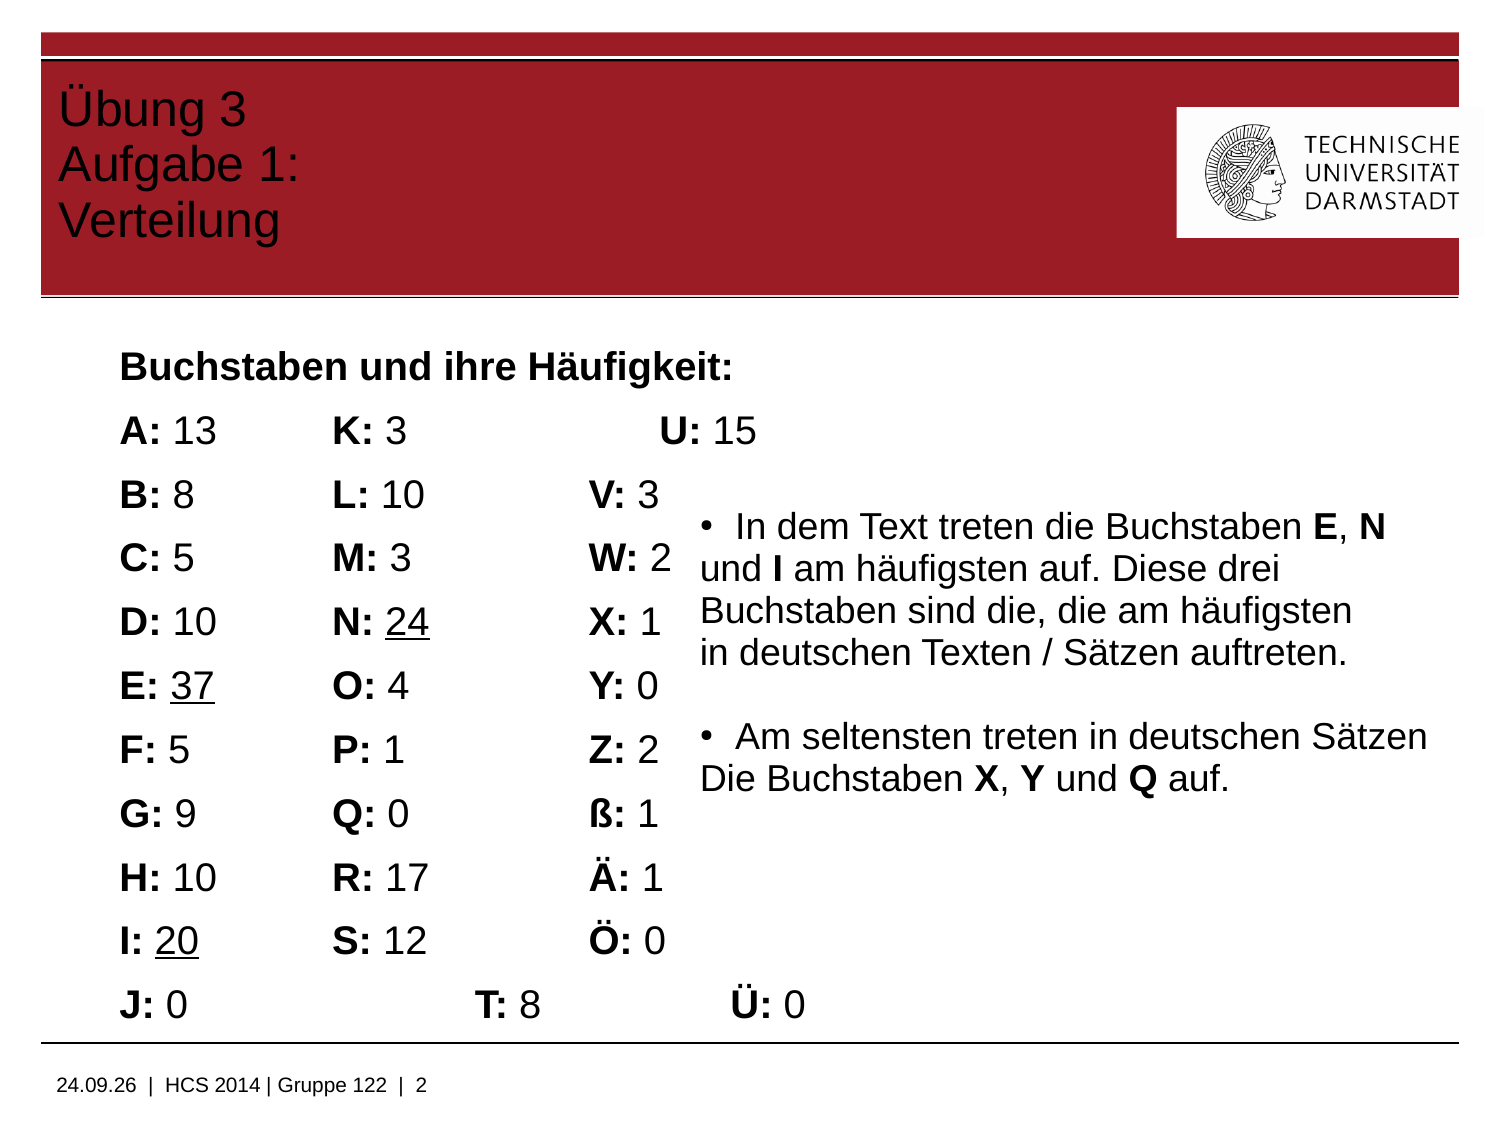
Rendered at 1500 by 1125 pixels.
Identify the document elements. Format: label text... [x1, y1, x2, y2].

text_box In dem Text treten die Buchstaben E, N und I am häufigsten auf. Diese drei Buchstaben sind die, die am häufigsten in deutschen Texten / Sätzen auftreten. Am seltensten treten in deutschen Sätzen Die Buchstaben X, Y und Q auf. [685, 498, 1444, 969]
title Übung 3 Aufgabe 1: Verteilung [59, 80, 1149, 249]
list Buchstaben und ihre Häufigkeit: A: 13 K: 3 U: 15 B: 8 L: 10 V: 3 C: 5 M: 3 W: 2 D: 10 N: 24 X: 1 E: 37 O: 4 Y: 0 F: 5 P: 1 Z: 2 G: 9 Q: 0 ß: 1 H: 10 R: 17 Ä: 1 I: 20 S: 12 Ö: 0 J: 0 T: 8 Ü: 0 [51, 330, 863, 1028]
picture [1176, 107, 1484, 238]
